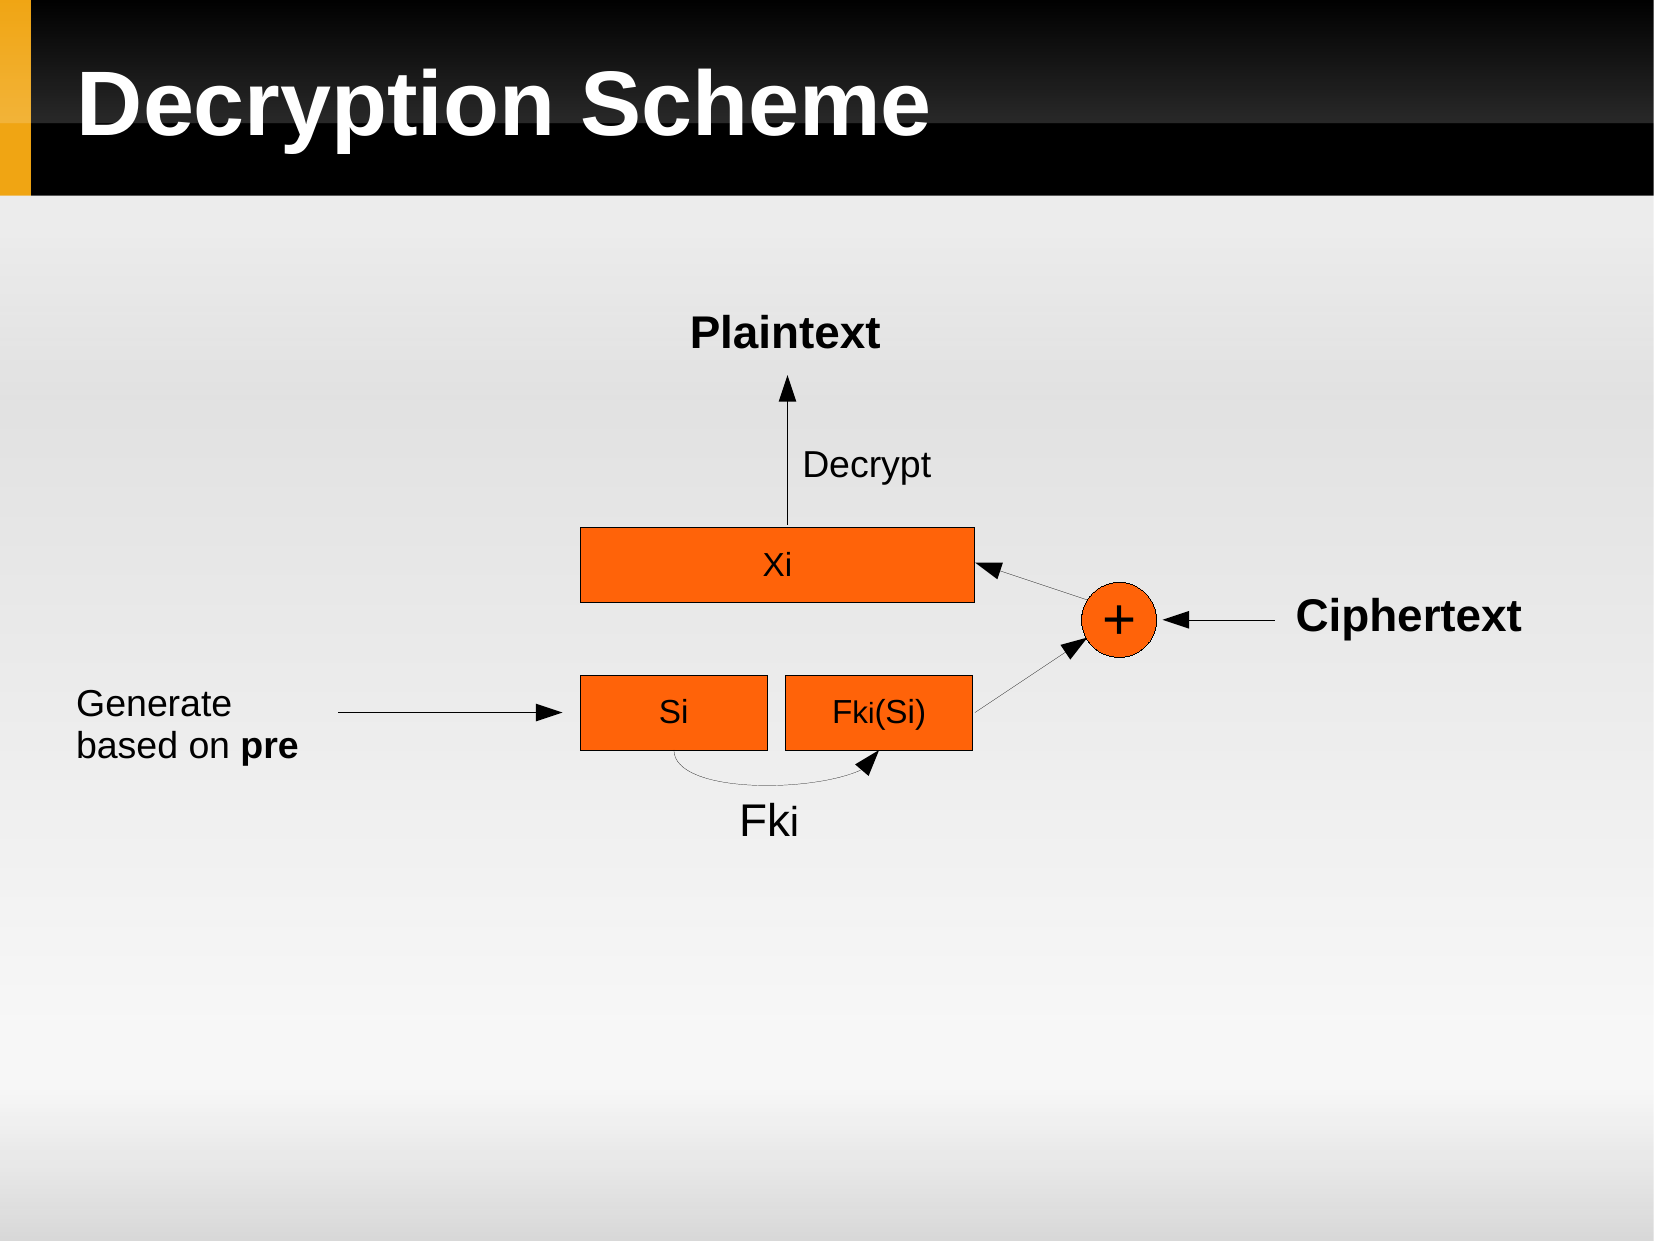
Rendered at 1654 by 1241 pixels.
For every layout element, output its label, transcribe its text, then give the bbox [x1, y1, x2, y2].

text_box Generate based on pre [61, 675, 338, 774]
title Decryption Scheme [76, 0, 1565, 208]
text_box Ciphertext [1280, 582, 1581, 649]
text_box Fki [724, 787, 863, 854]
picture [0, 0, 1654, 1241]
text_box Xi [580, 527, 975, 603]
text_box Fki(Si) [785, 675, 973, 751]
text_box Si [580, 675, 768, 751]
text_box + [1081, 582, 1157, 658]
text_box Decrypt [787, 436, 976, 493]
text_box Plaintext [675, 300, 901, 367]
